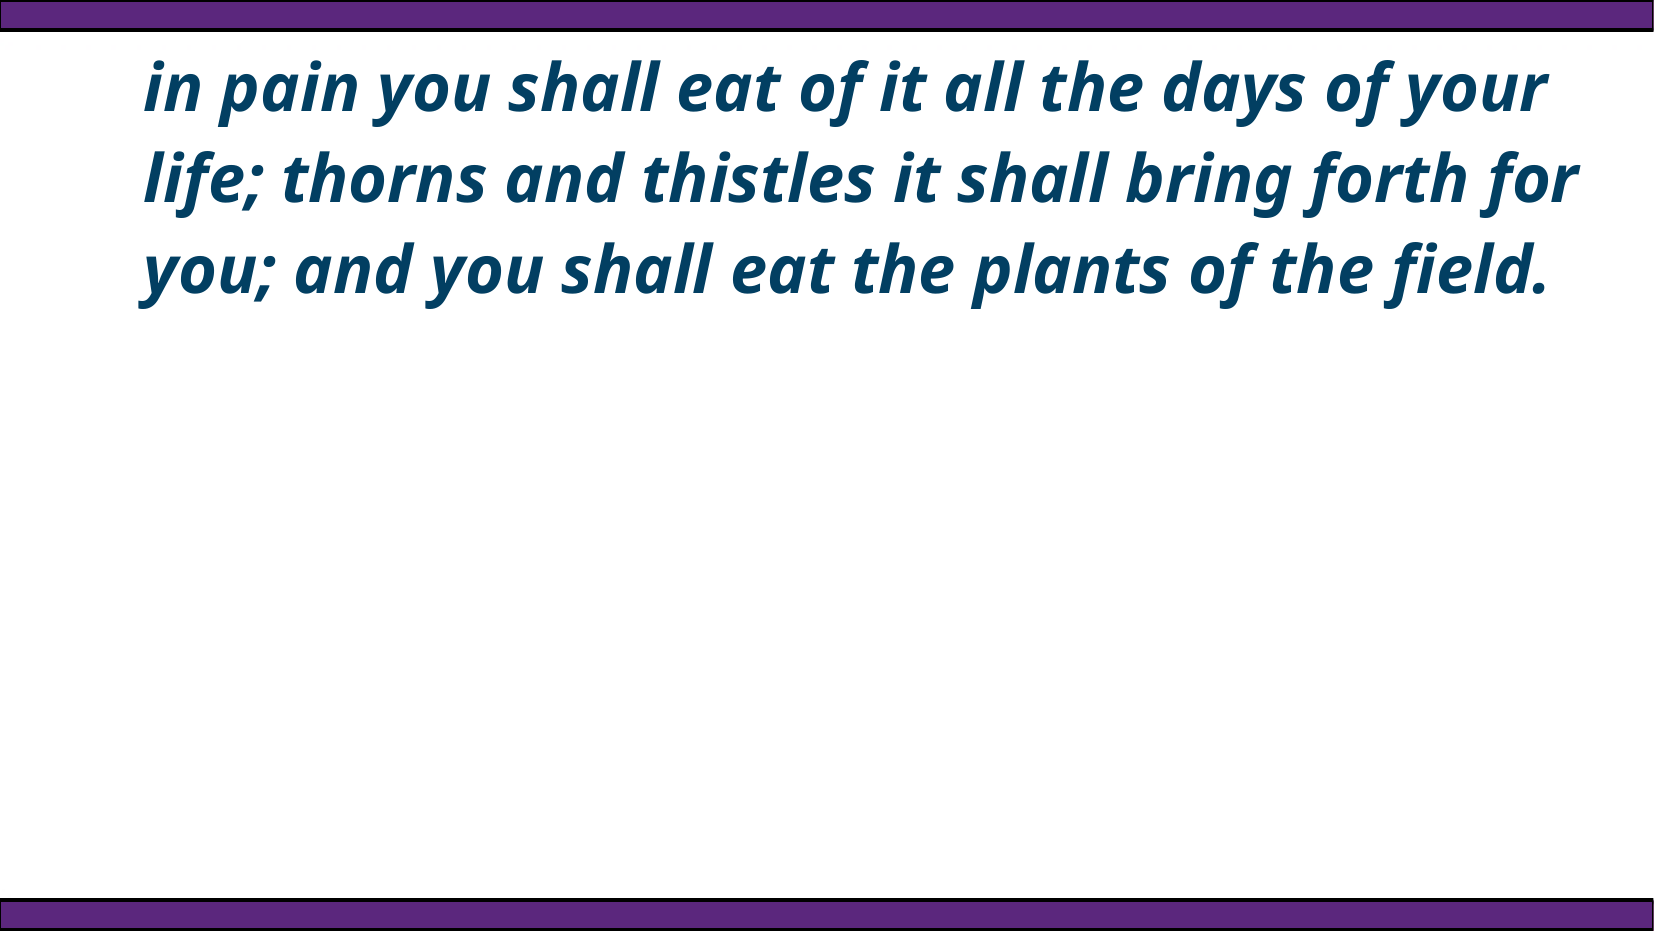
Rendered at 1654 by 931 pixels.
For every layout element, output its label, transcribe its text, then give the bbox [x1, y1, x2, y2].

text_box [0, 900, 1654, 931]
text_box [0, 0, 1654, 31]
picture [0, 31, 1654, 900]
text_box in pain you shall eat of it all the days of your life; thorns and thistles it shall bring forth for you; and you shall eat the plants of the field. [60, 33, 1606, 346]
